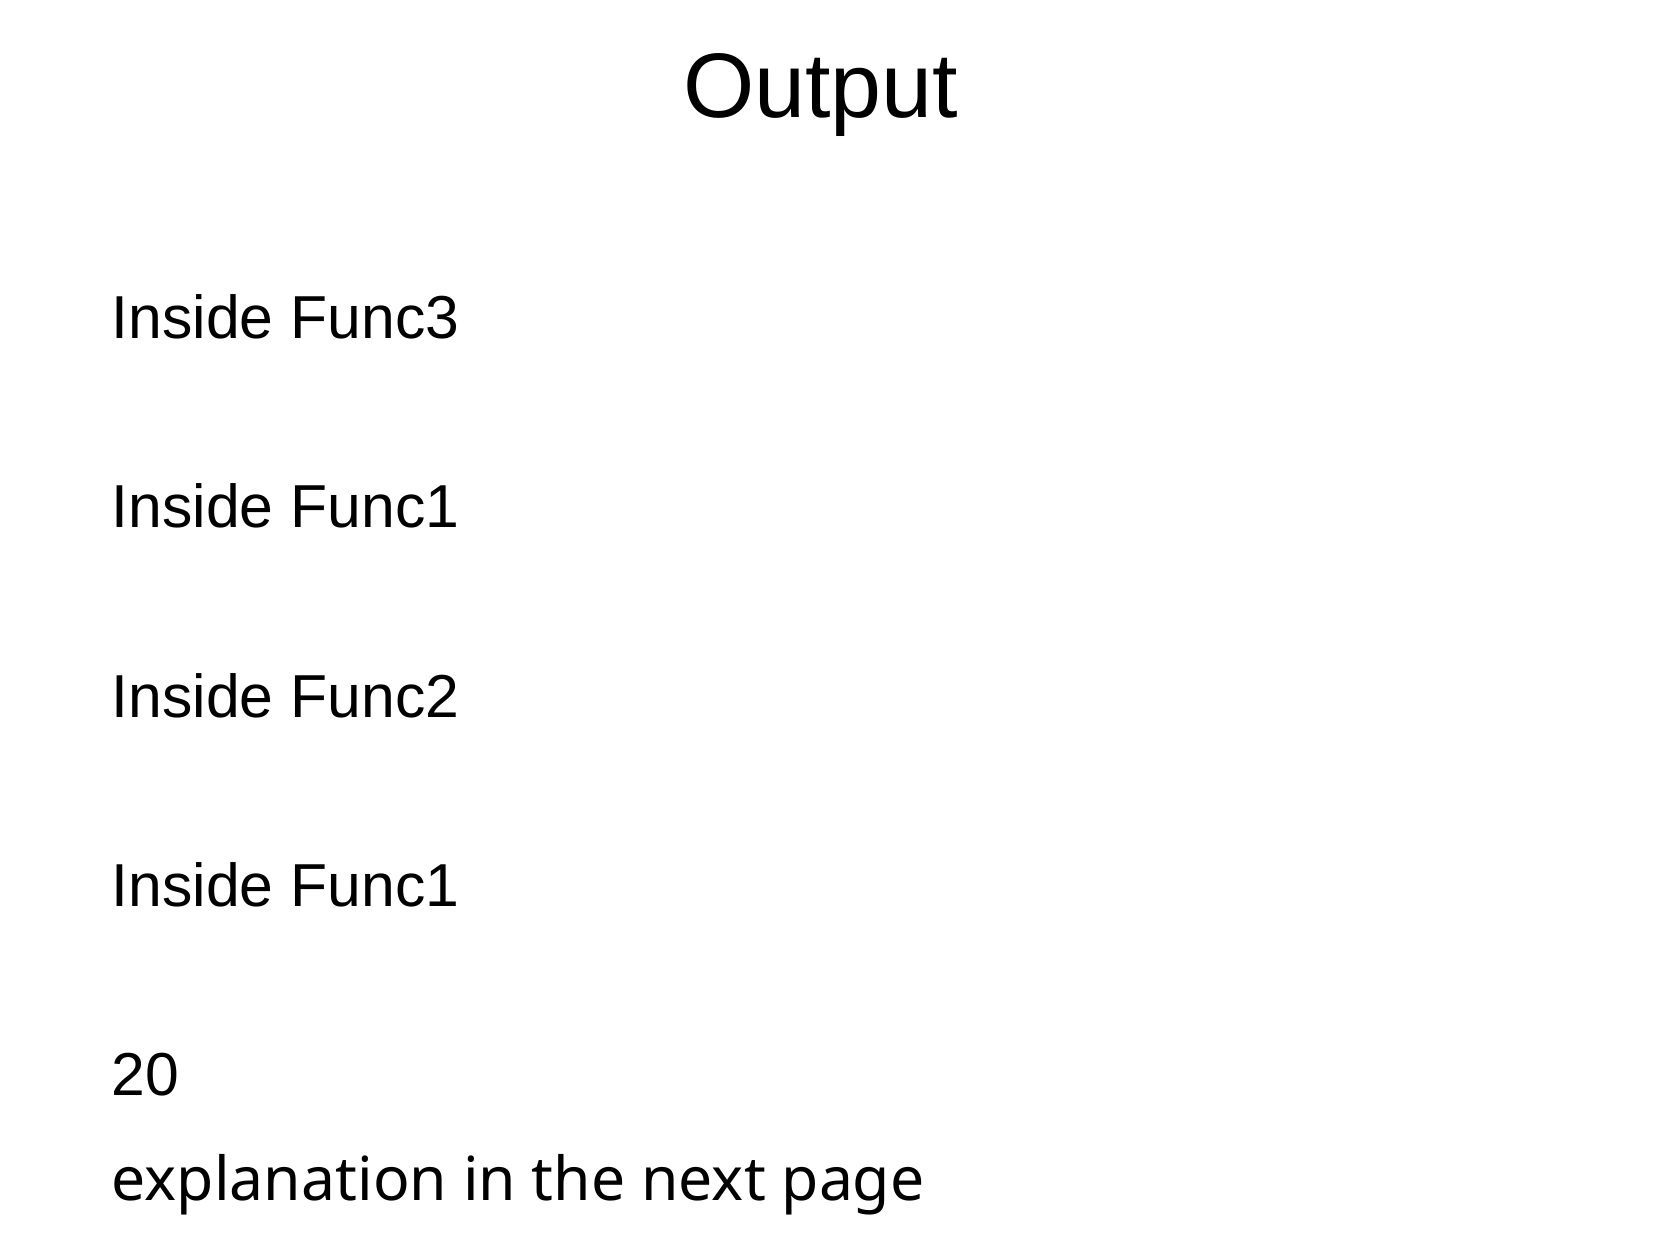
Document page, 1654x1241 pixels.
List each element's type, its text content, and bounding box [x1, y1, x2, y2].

list Inside Func3 Inside Func1 Inside Func2 Inside Func1 20 explanation in the next page [47, 0, 1571, 1229]
